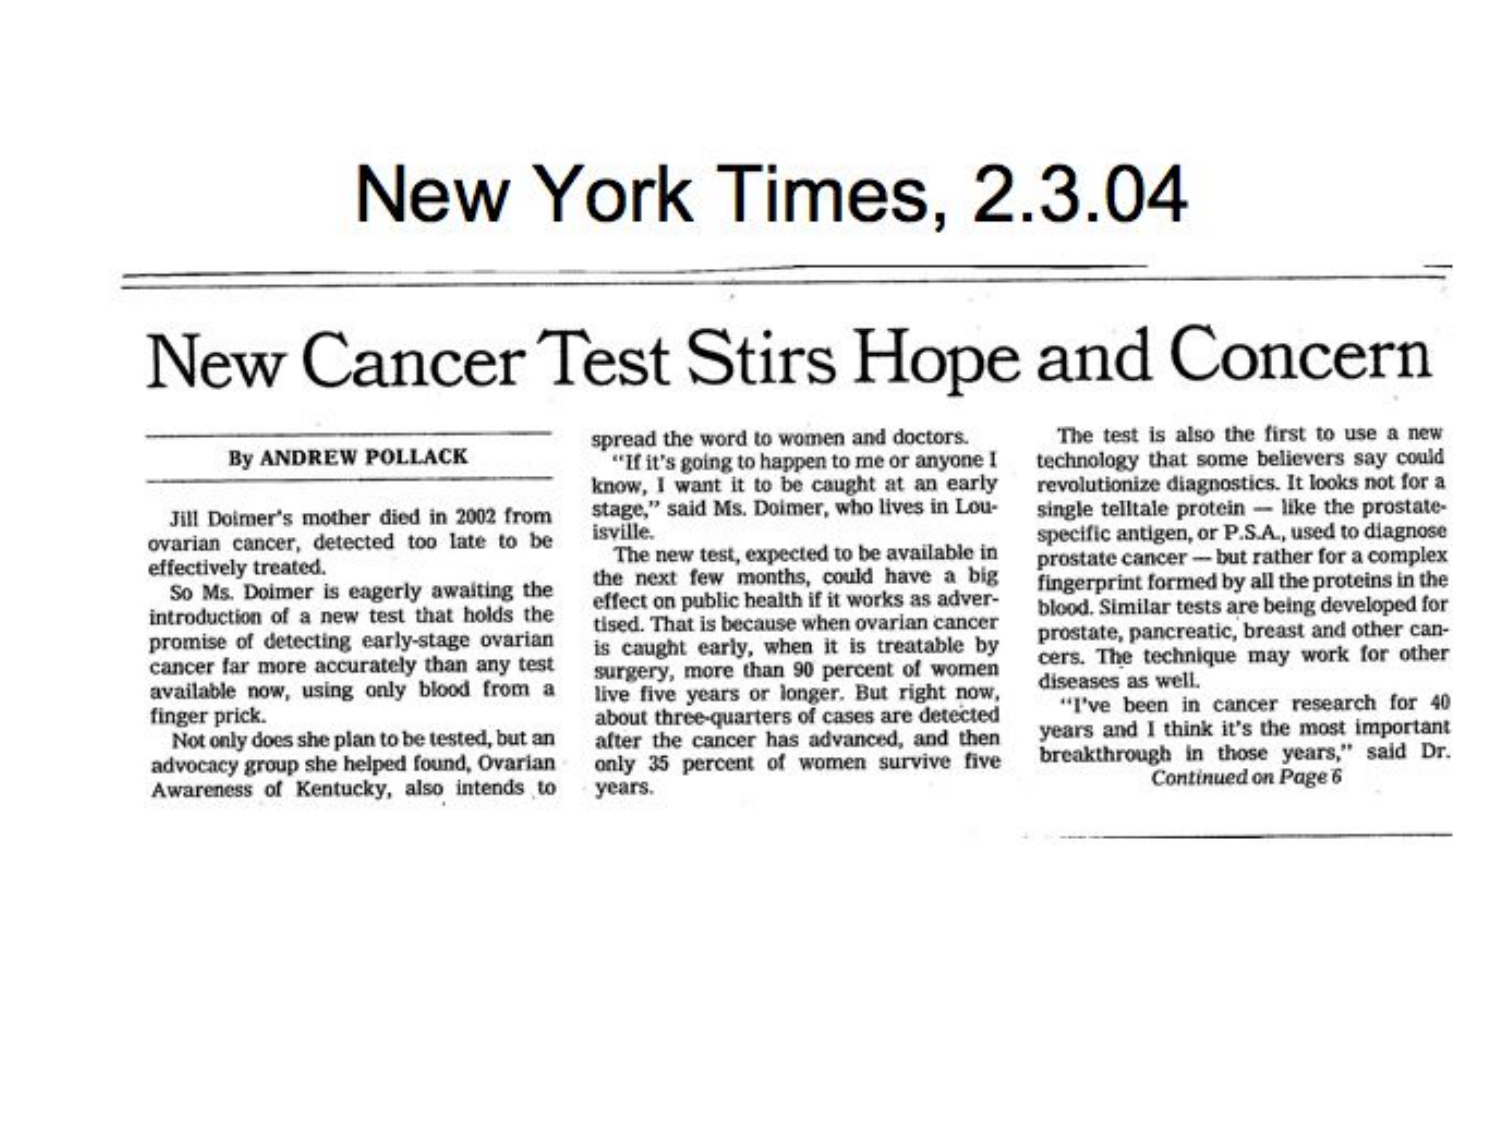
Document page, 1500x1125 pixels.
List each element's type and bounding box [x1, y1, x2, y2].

text_box [75, 87, 1500, 901]
